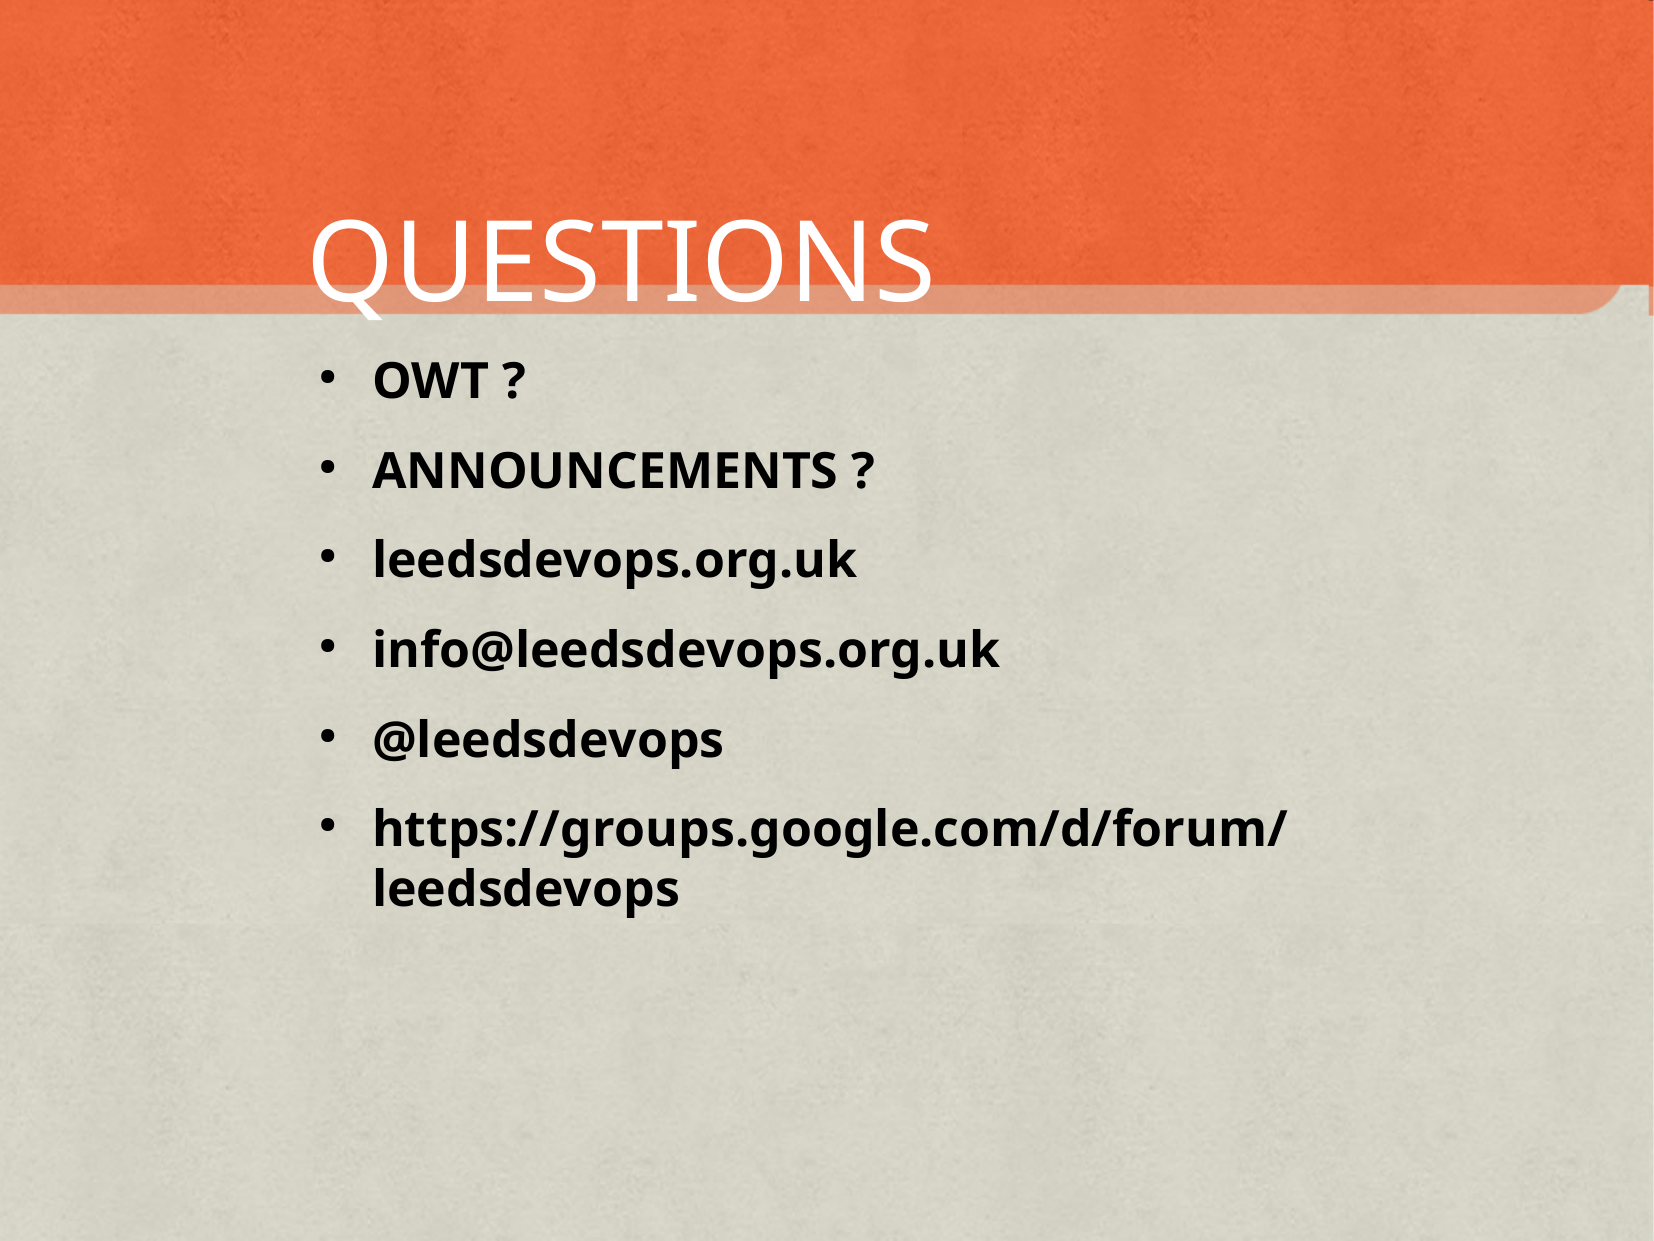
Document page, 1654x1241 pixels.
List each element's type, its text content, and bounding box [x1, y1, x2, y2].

picture [0, 0, 1654, 1241]
list OWT ? ANNOUNCEMENTS ? leedsdevops.org.uk info@leedsdevops.org.uk @leedsdevops https://groups.google.com/d/forum/leedsdevops [301, 348, 1588, 1068]
title QUESTIONS [306, 189, 1654, 317]
